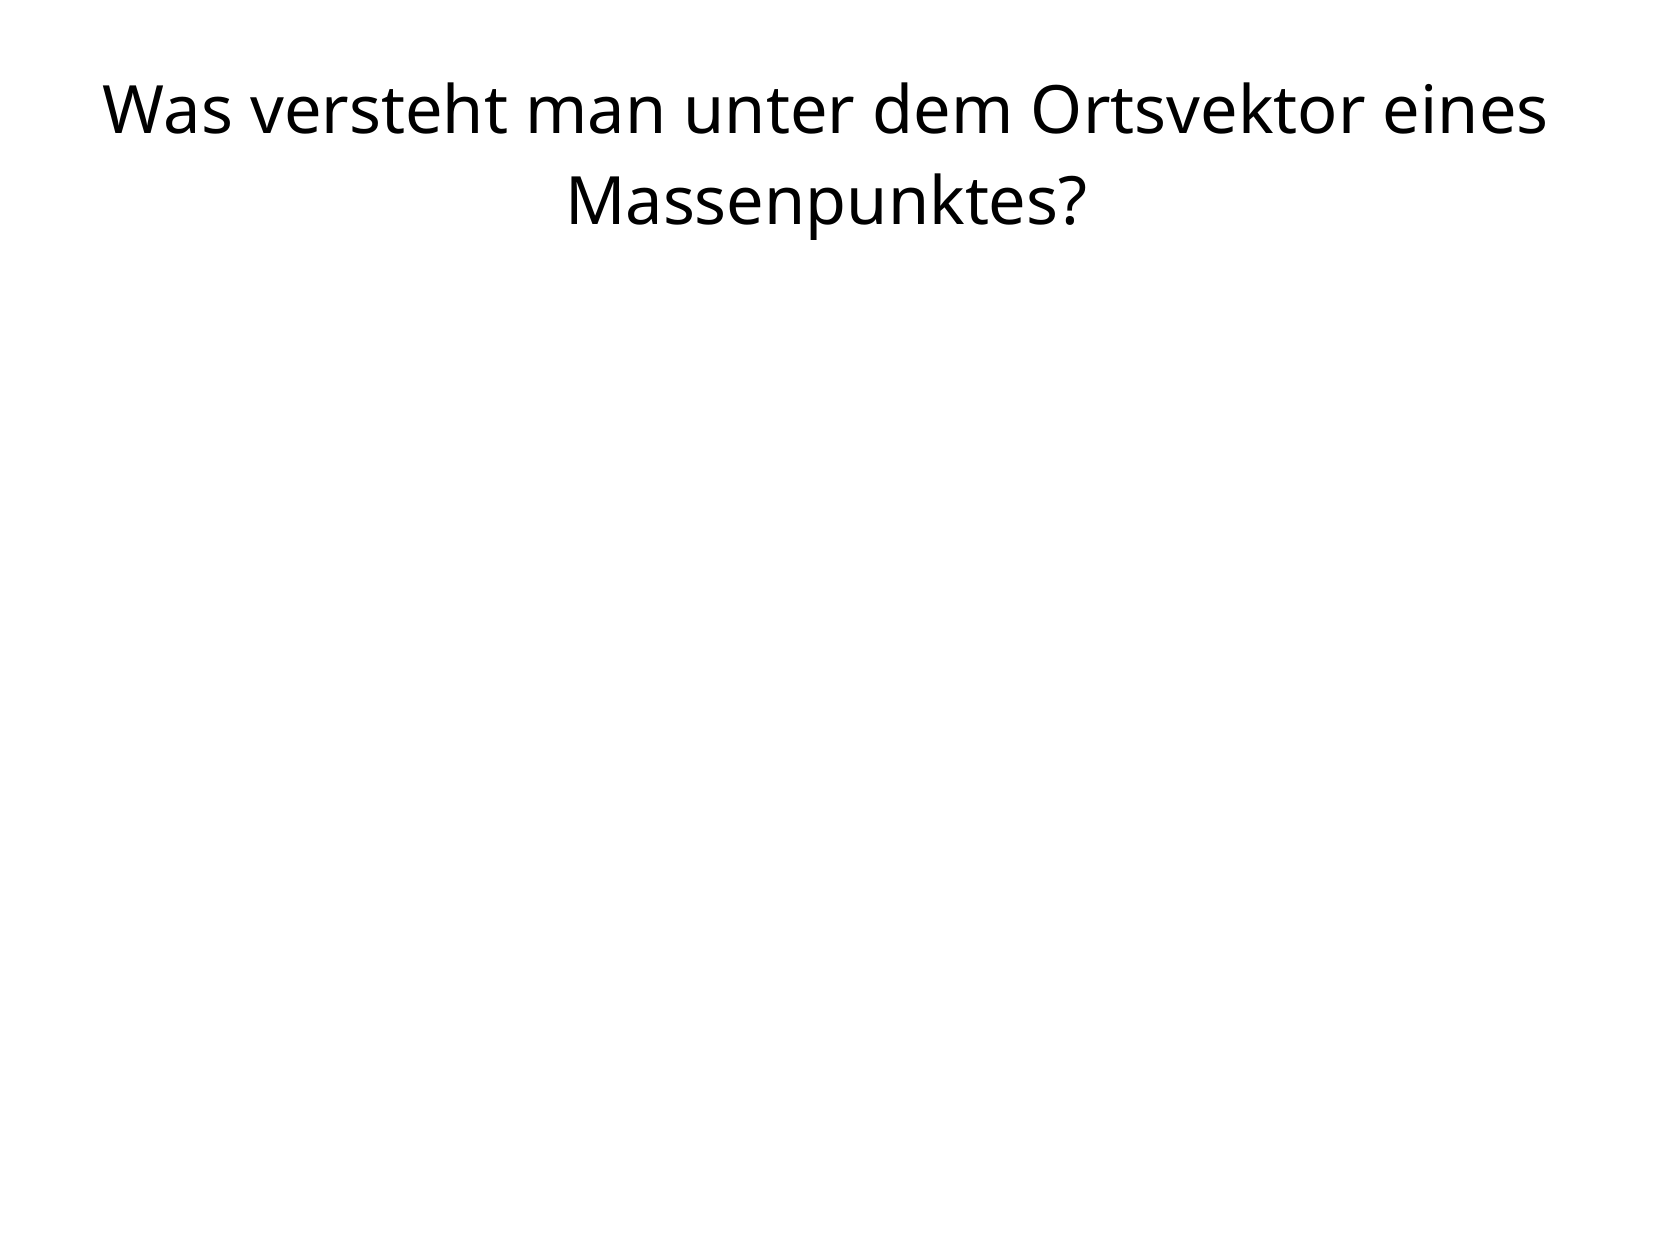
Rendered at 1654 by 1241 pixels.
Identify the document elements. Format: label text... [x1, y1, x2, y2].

title Was versteht man unter dem Ortsvektor eines Massenpunktes? [82, 49, 1571, 257]
